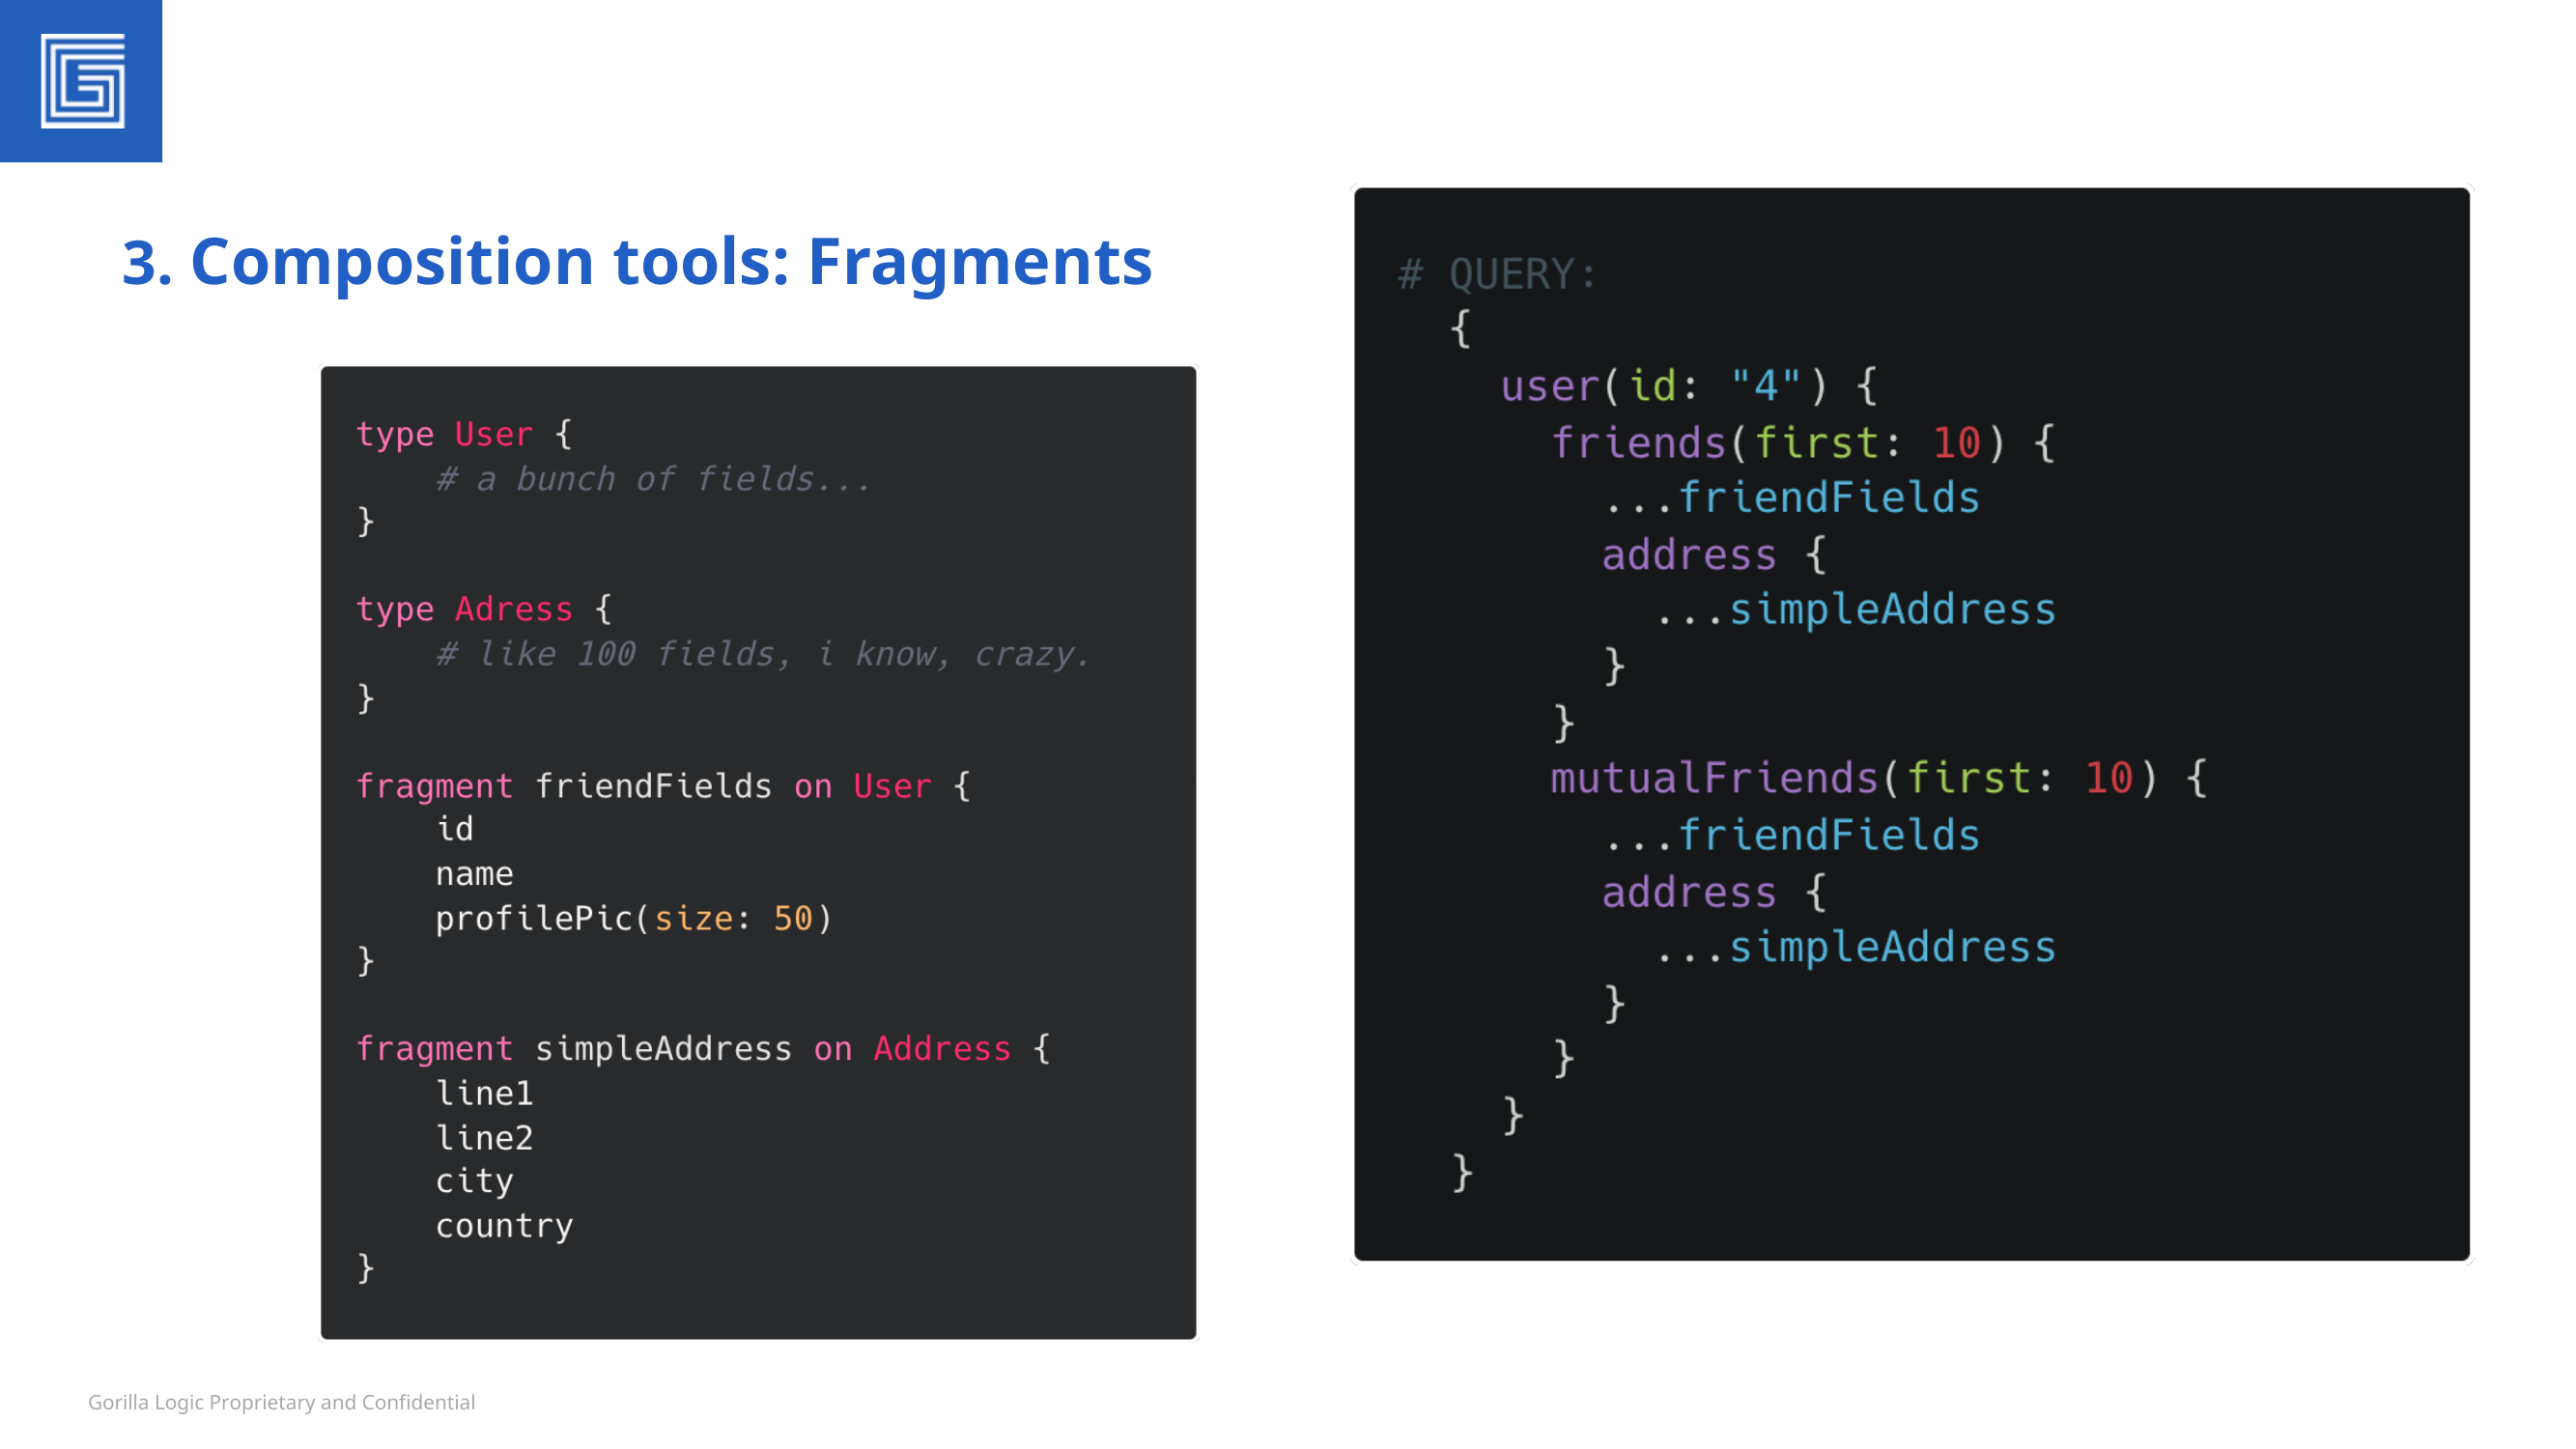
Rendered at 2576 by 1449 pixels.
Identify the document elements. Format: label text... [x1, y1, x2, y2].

picture [317, 362, 1201, 1344]
text_box 3. Composition tools: Fragments [107, 221, 1349, 319]
picture [1349, 183, 2476, 1266]
picture [41, 34, 132, 128]
